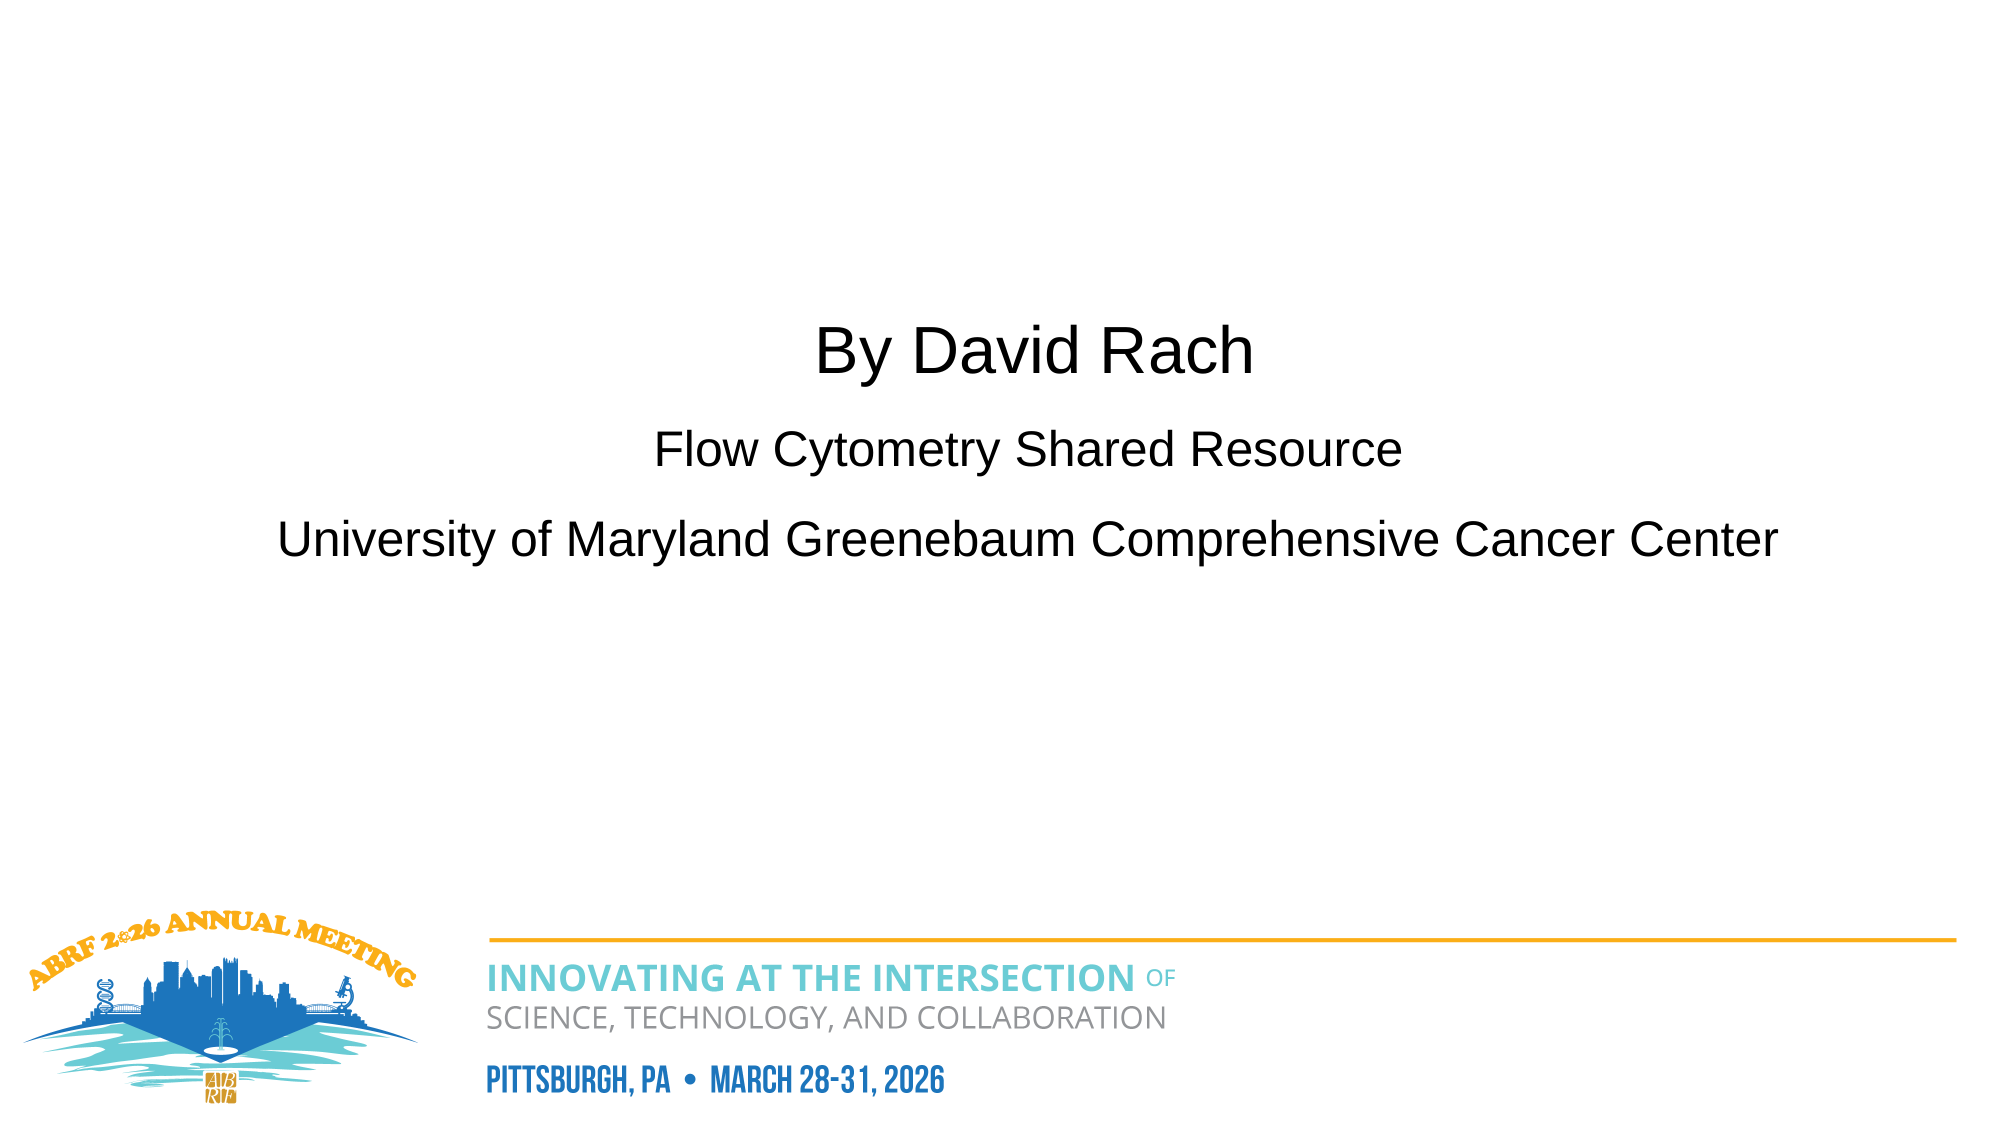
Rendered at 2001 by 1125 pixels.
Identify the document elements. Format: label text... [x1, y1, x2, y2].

list By David Rach Flow Cytometry Shared Resource University of Maryland Greenebaum Comprehensive Cancer Center [137, 299, 1863, 892]
picture [1, 891, 2000, 1125]
